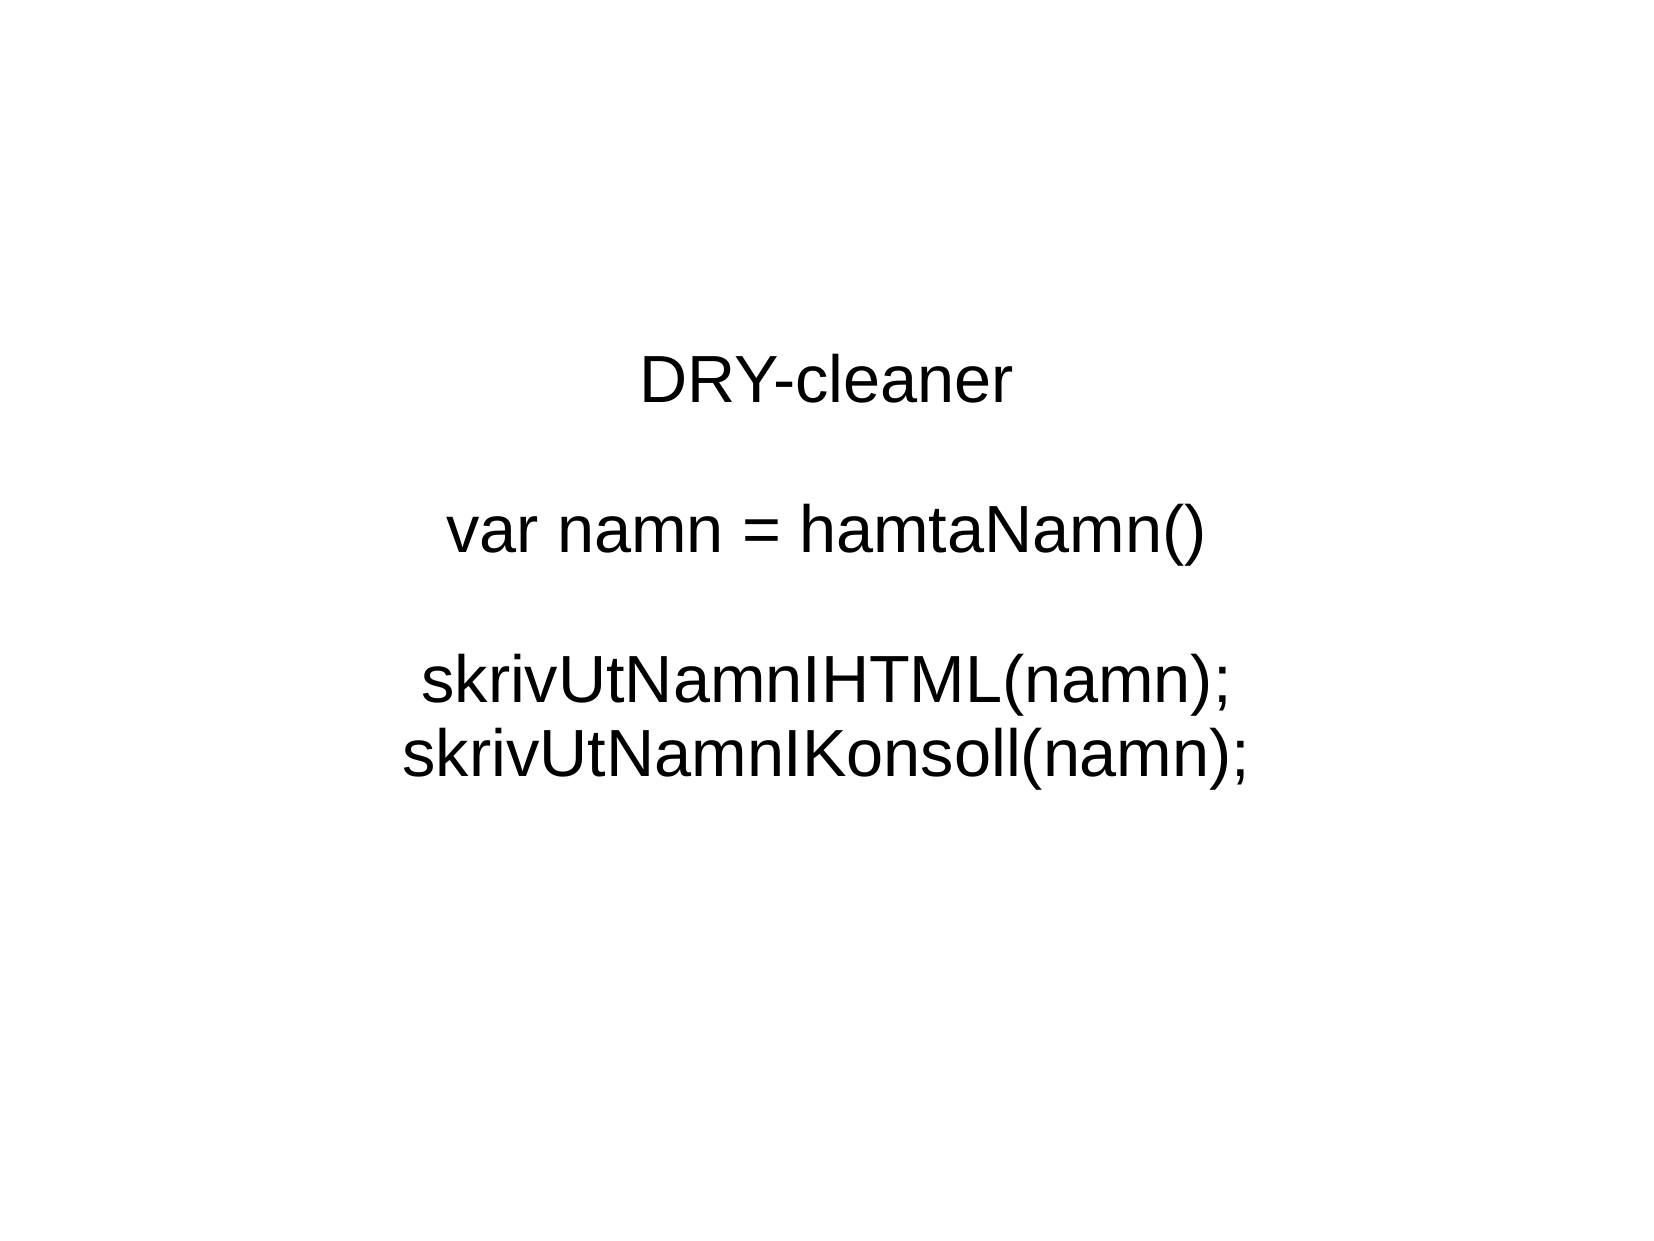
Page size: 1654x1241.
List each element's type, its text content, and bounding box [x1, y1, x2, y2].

subtitle DRY-cleaner var namn = hamtaNamn() skrivUtNamnIHTML(namn); skrivUtNamnIKonsoll(namn); [354, 342, 1300, 1010]
